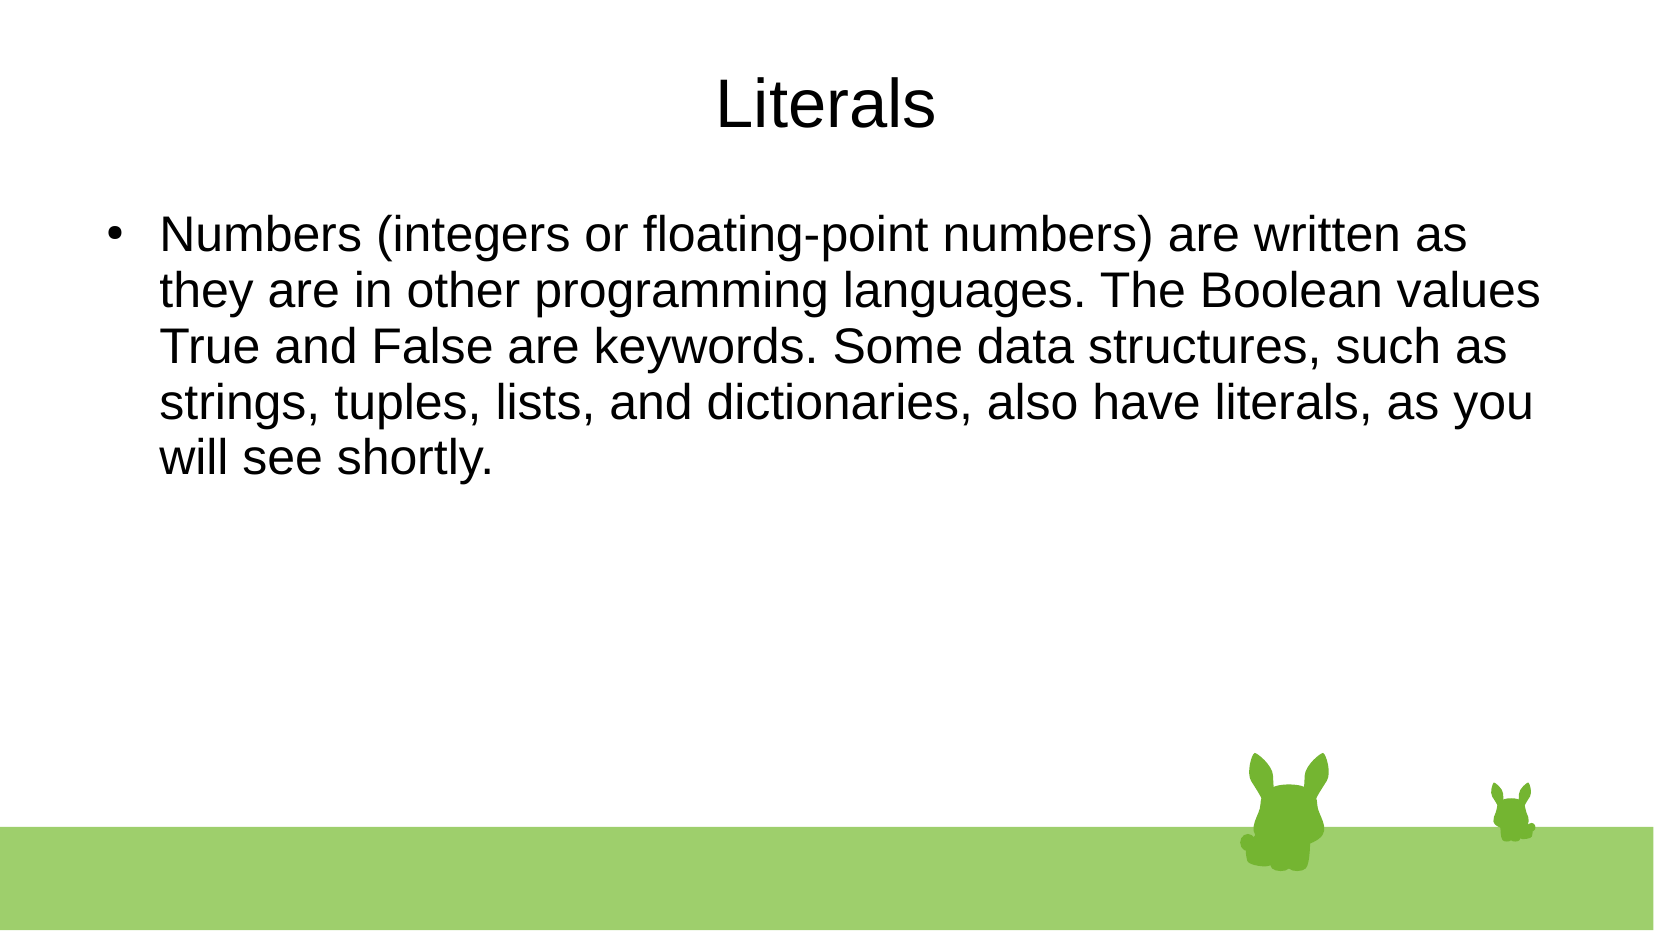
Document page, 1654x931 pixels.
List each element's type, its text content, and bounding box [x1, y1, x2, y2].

title Literals [88, 29, 1565, 178]
list Numbers (integers or floating-point numbers) are written as they are in other programming languages. The Boolean values True and False are keywords. Some data structures, such as strings, tuples, lists, and dictionaries, also have literals, as you will see shortly. [88, 206, 1565, 739]
